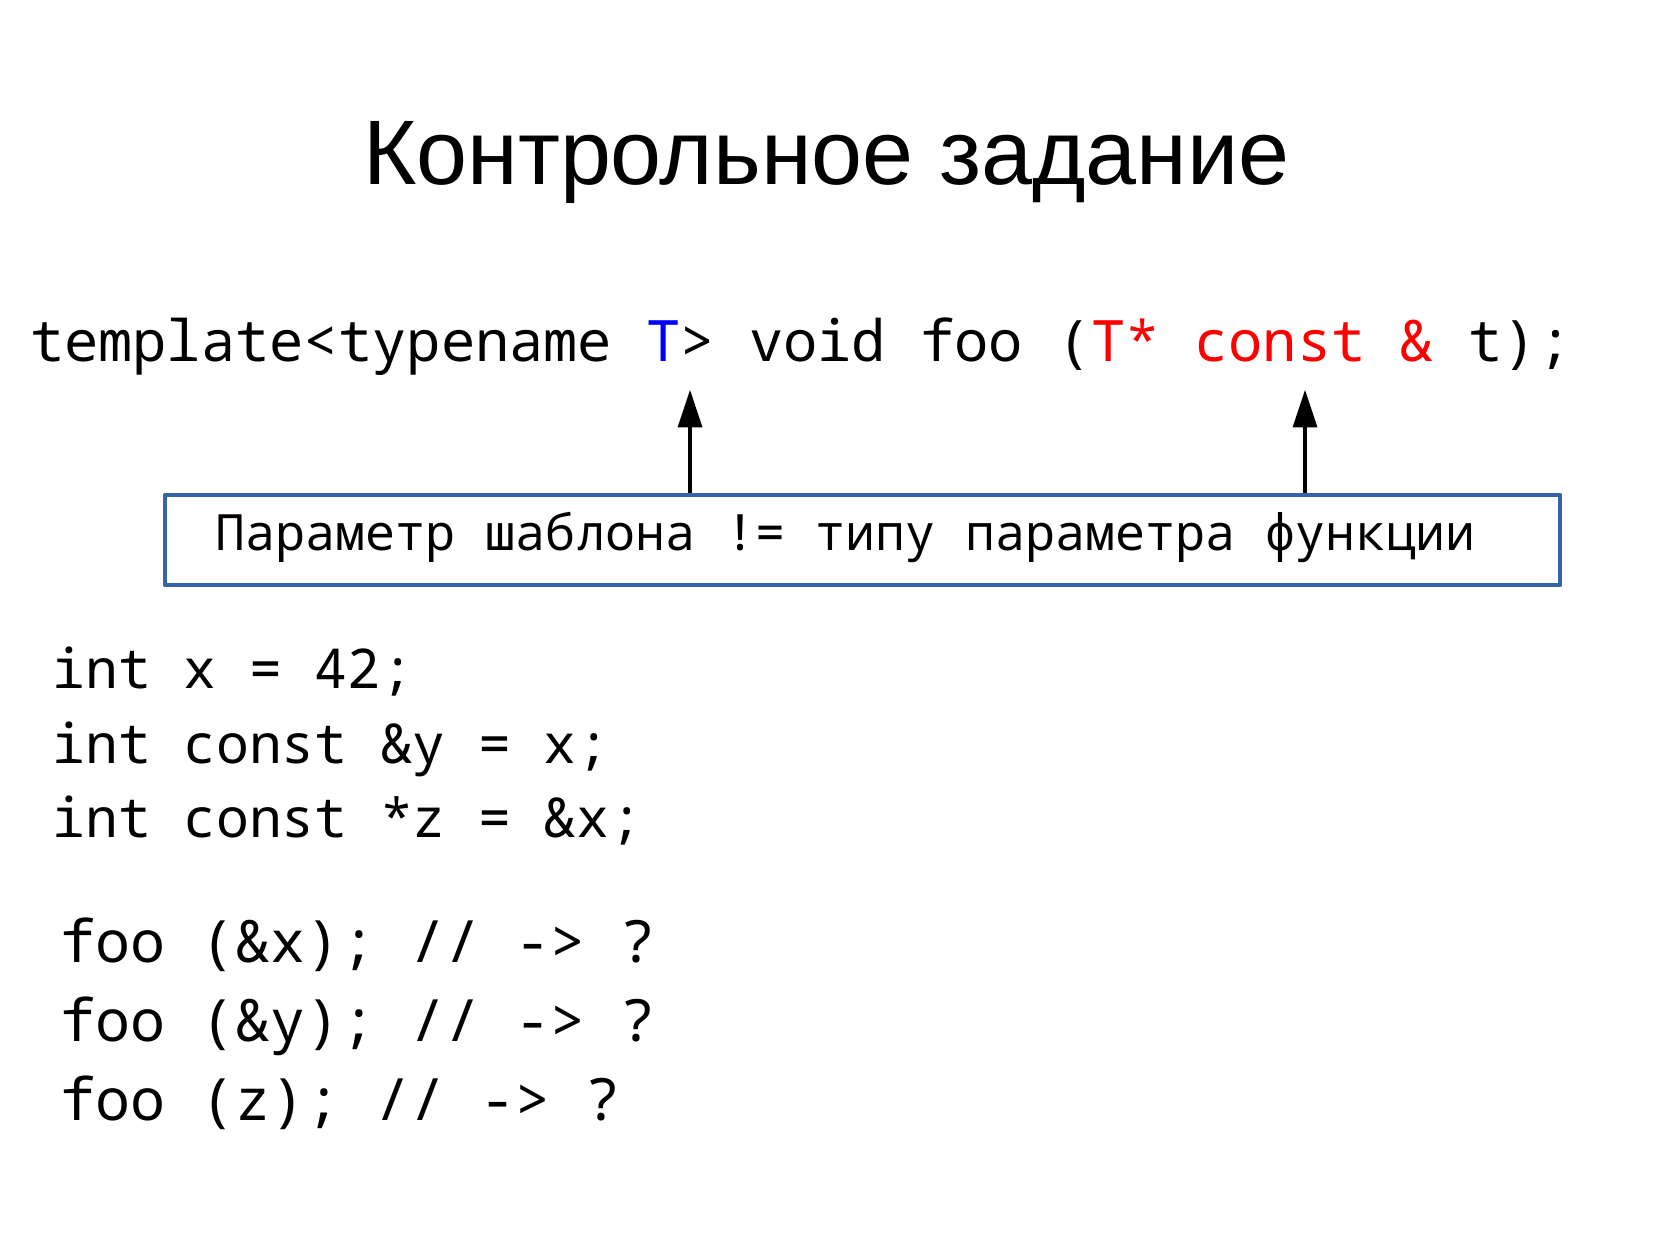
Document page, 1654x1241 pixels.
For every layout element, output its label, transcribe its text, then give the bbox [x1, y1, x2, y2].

list template<typename T> void foo (T* const & t); [30, 300, 1654, 420]
list Параметр шаблона != типу параметра функции [165, 495, 1561, 586]
list foo (&x); // -> ? foo (&y); // -> ? foo (z); // -> ? [60, 900, 1606, 1186]
title Контрольное задание [82, 49, 1571, 257]
list int x = 42; int const &y = x; int const *z = &x; [52, 630, 1591, 856]
